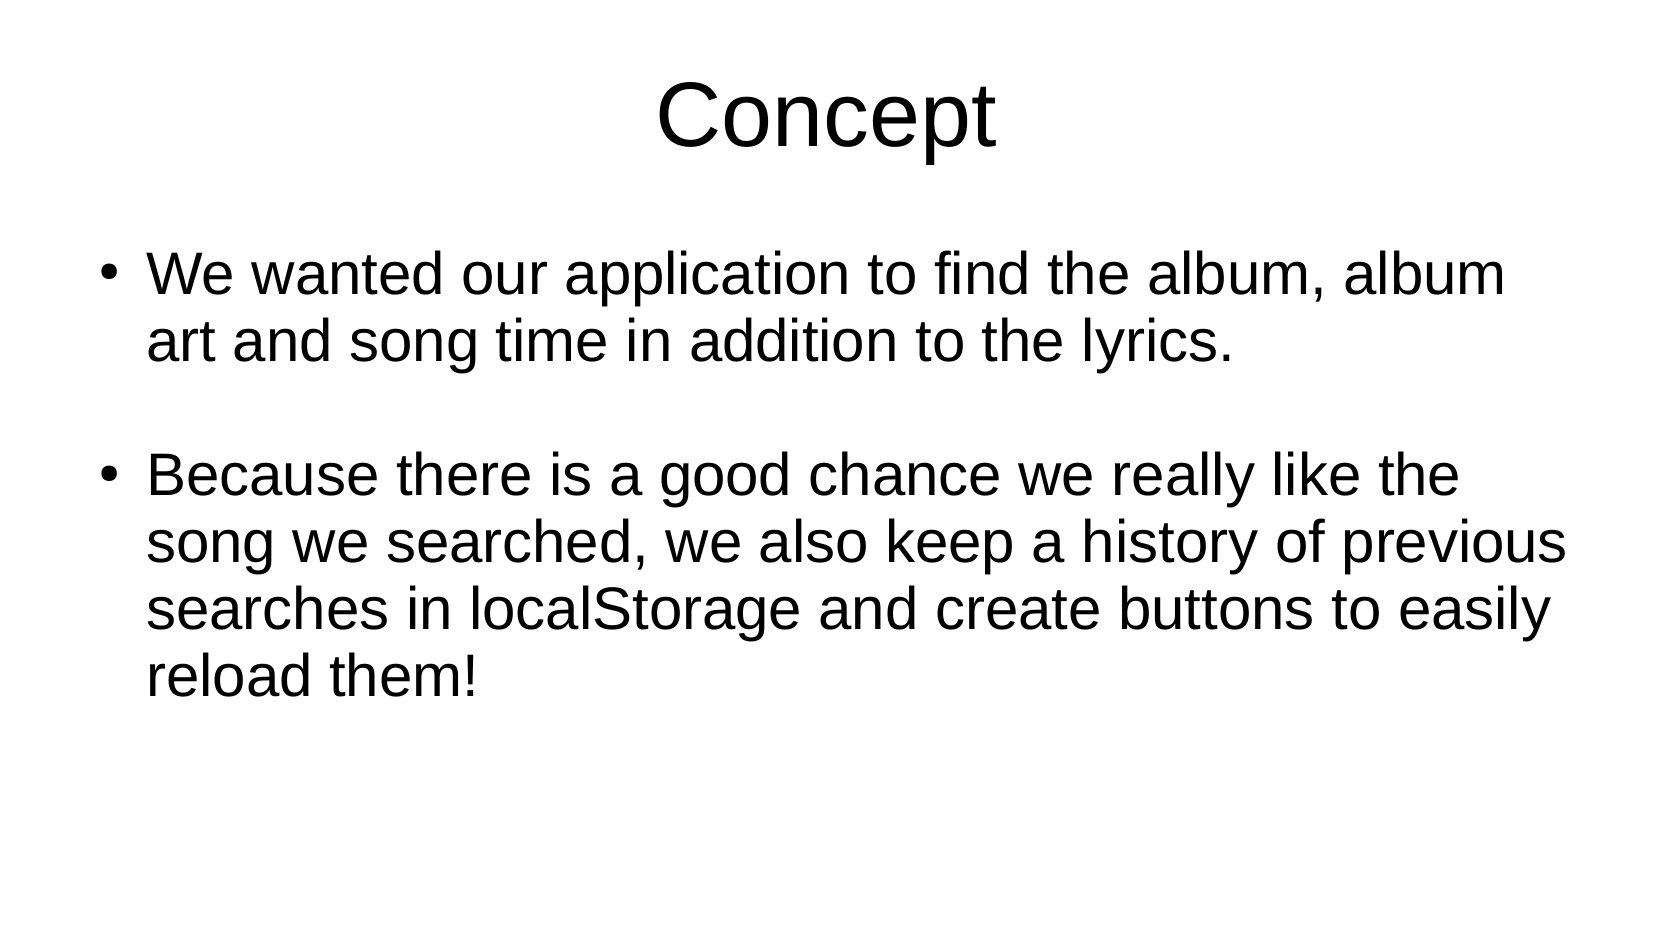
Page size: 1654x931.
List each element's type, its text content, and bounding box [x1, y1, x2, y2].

list We wanted our application to find the album, album art and song time in addition to the lyrics. Because there is a good chance we really like the song we searched, we also keep a history of previous searches in localStorage and create buttons to easily reload them! [82, 173, 1571, 713]
title Concept [82, 37, 1571, 173]
